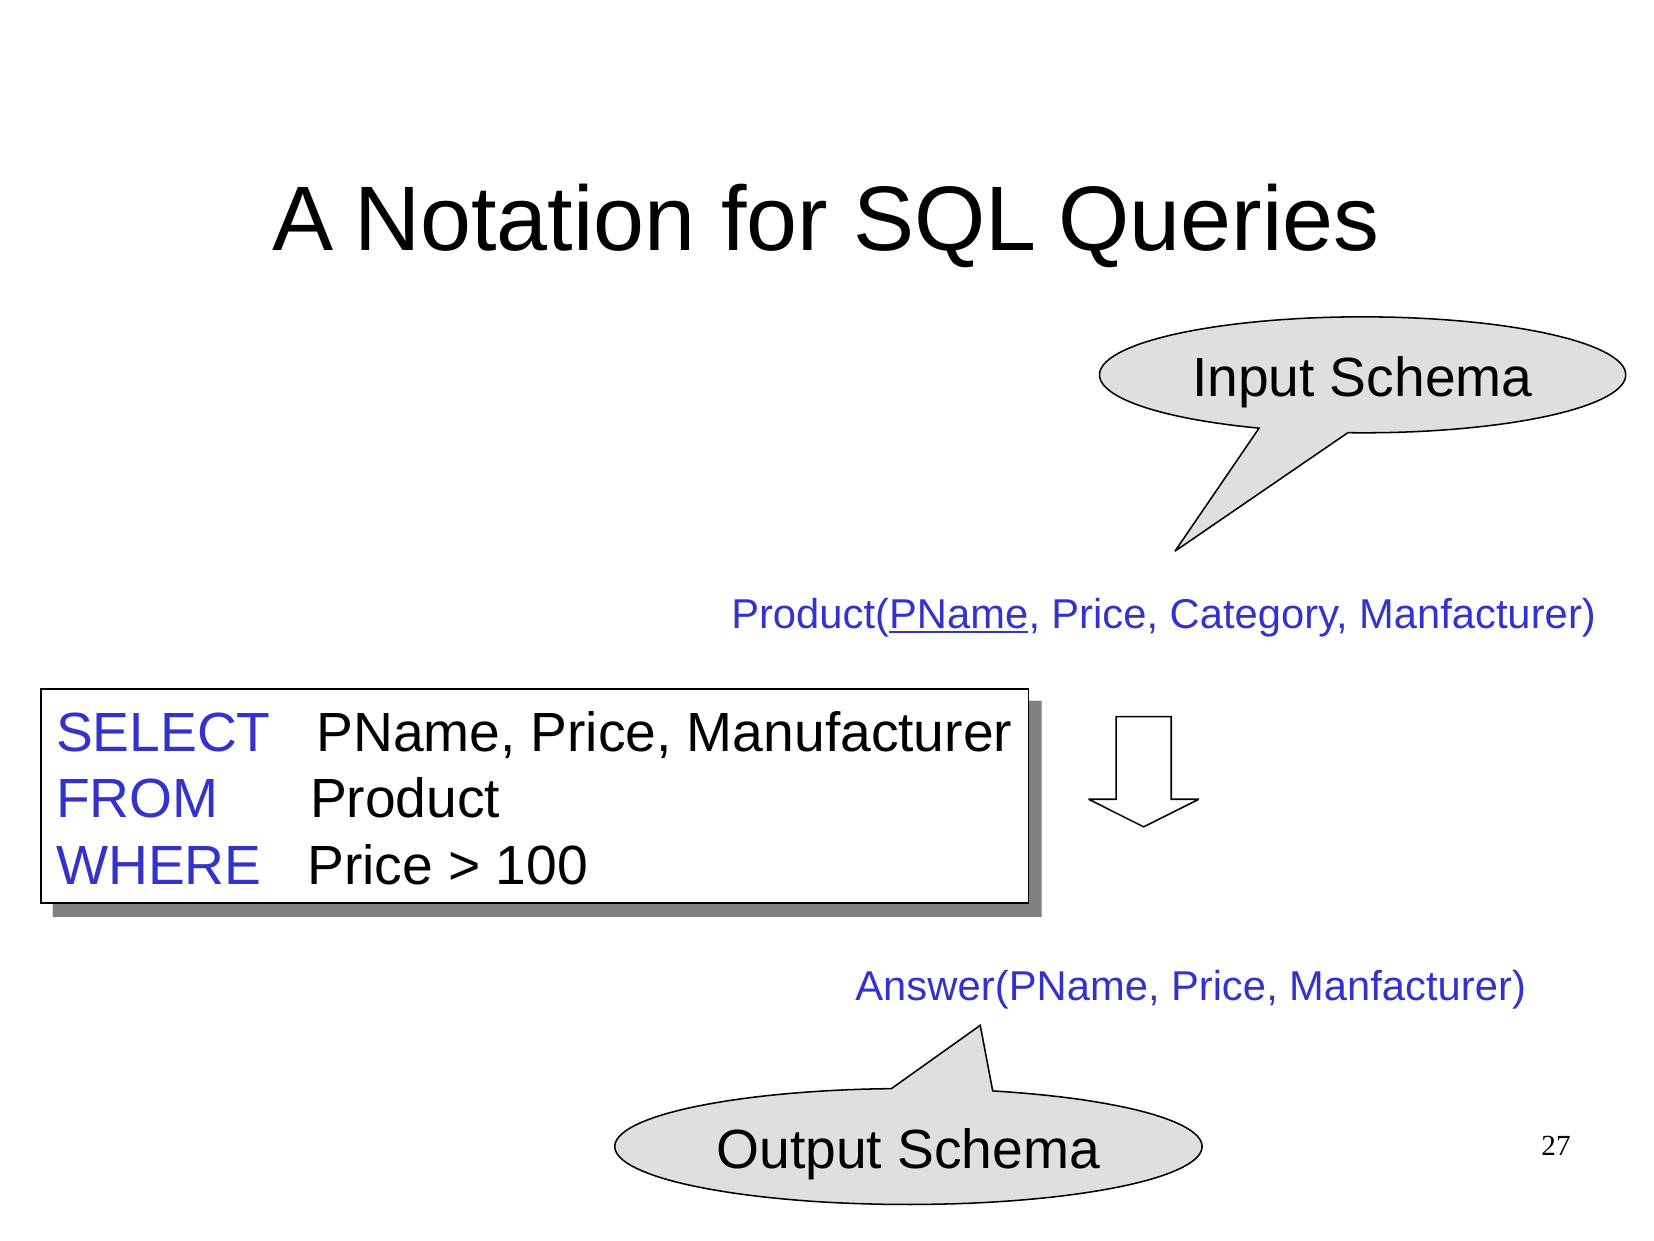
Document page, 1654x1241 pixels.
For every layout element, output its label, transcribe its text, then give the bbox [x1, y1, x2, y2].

text_box SELECT PName, Price, Manufacturer FROM Product WHERE Price > 100 [41, 688, 1029, 904]
text_box Input Schema [1099, 316, 1626, 552]
text_box Product(PName, Price, Category, Manfacturer) [716, 578, 1612, 645]
text_box Output Schema [614, 1025, 1203, 1205]
text_box Answer(PName, Price, Manfacturer) [840, 950, 1542, 1017]
title A Notation for SQL Queries [124, 110, 1530, 317]
